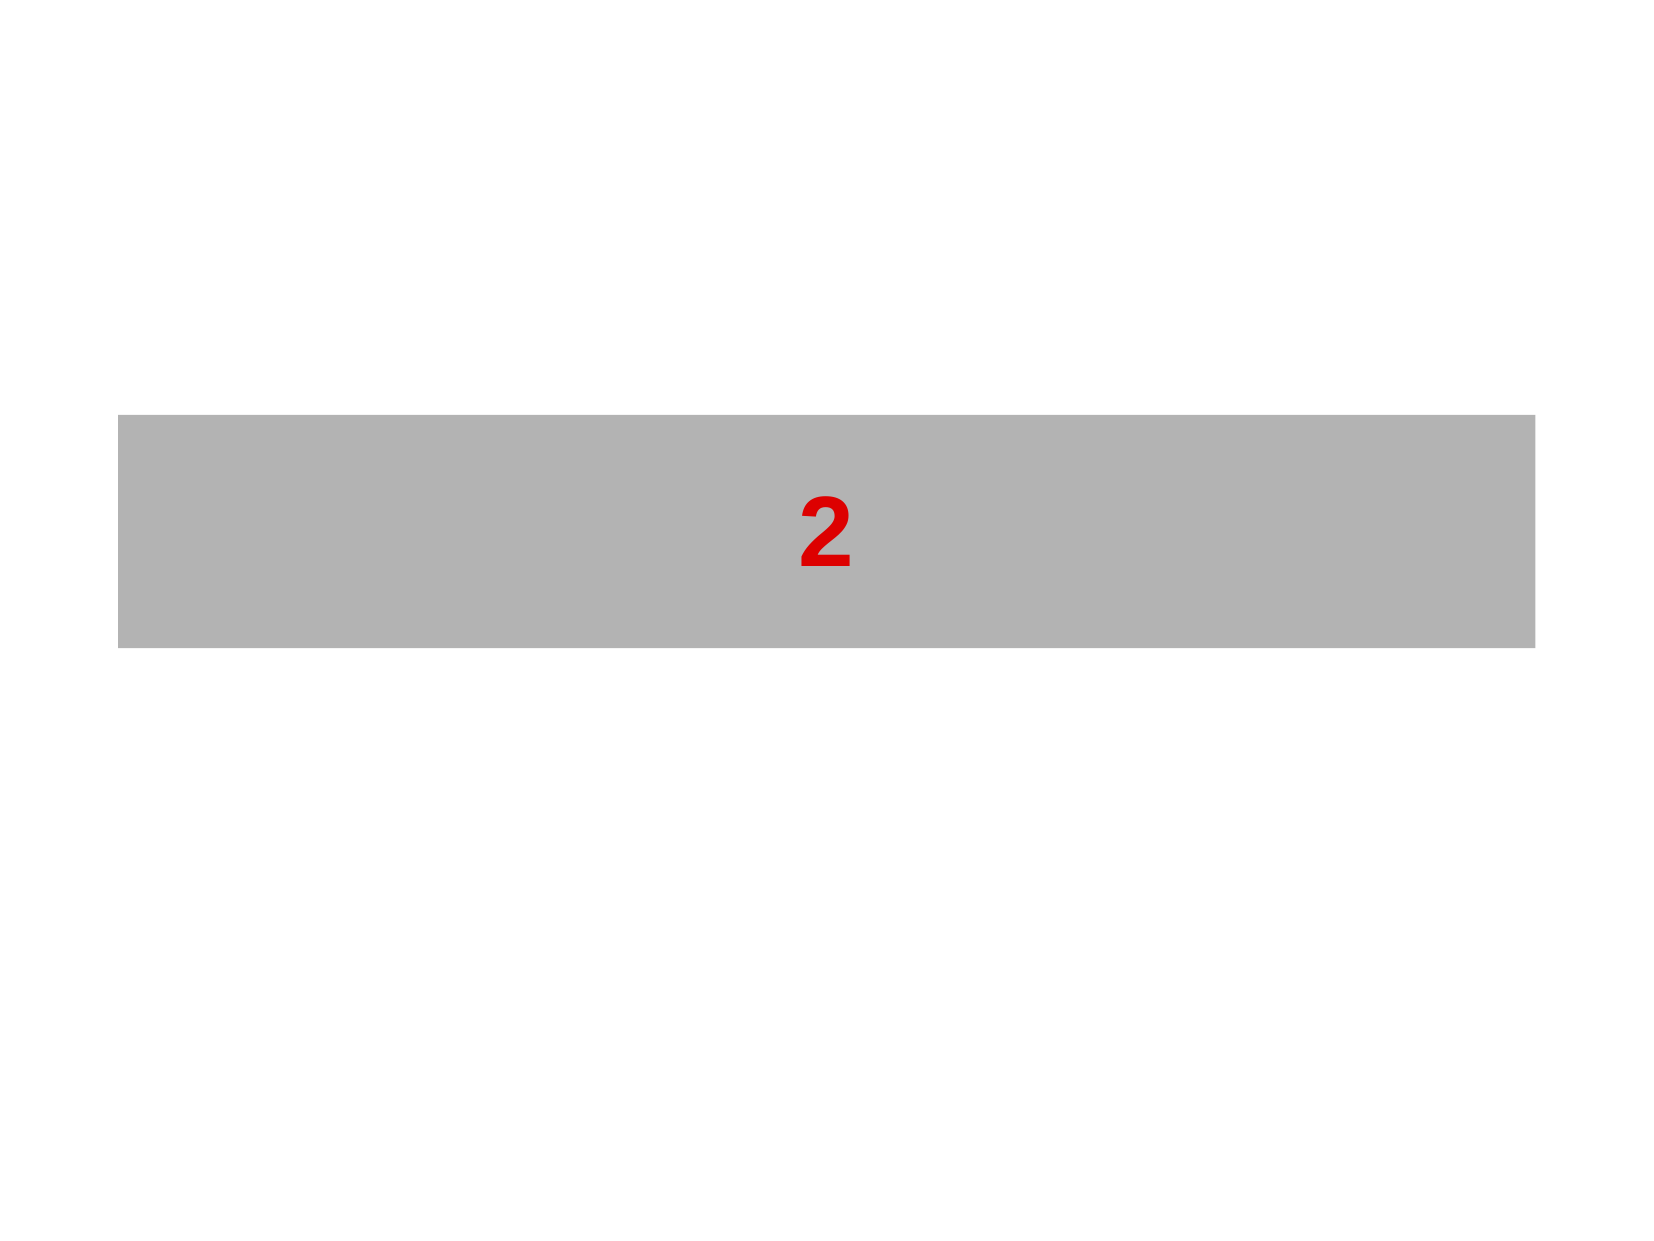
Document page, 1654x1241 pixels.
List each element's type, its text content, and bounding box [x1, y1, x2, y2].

text_box 2 [118, 414, 1536, 649]
